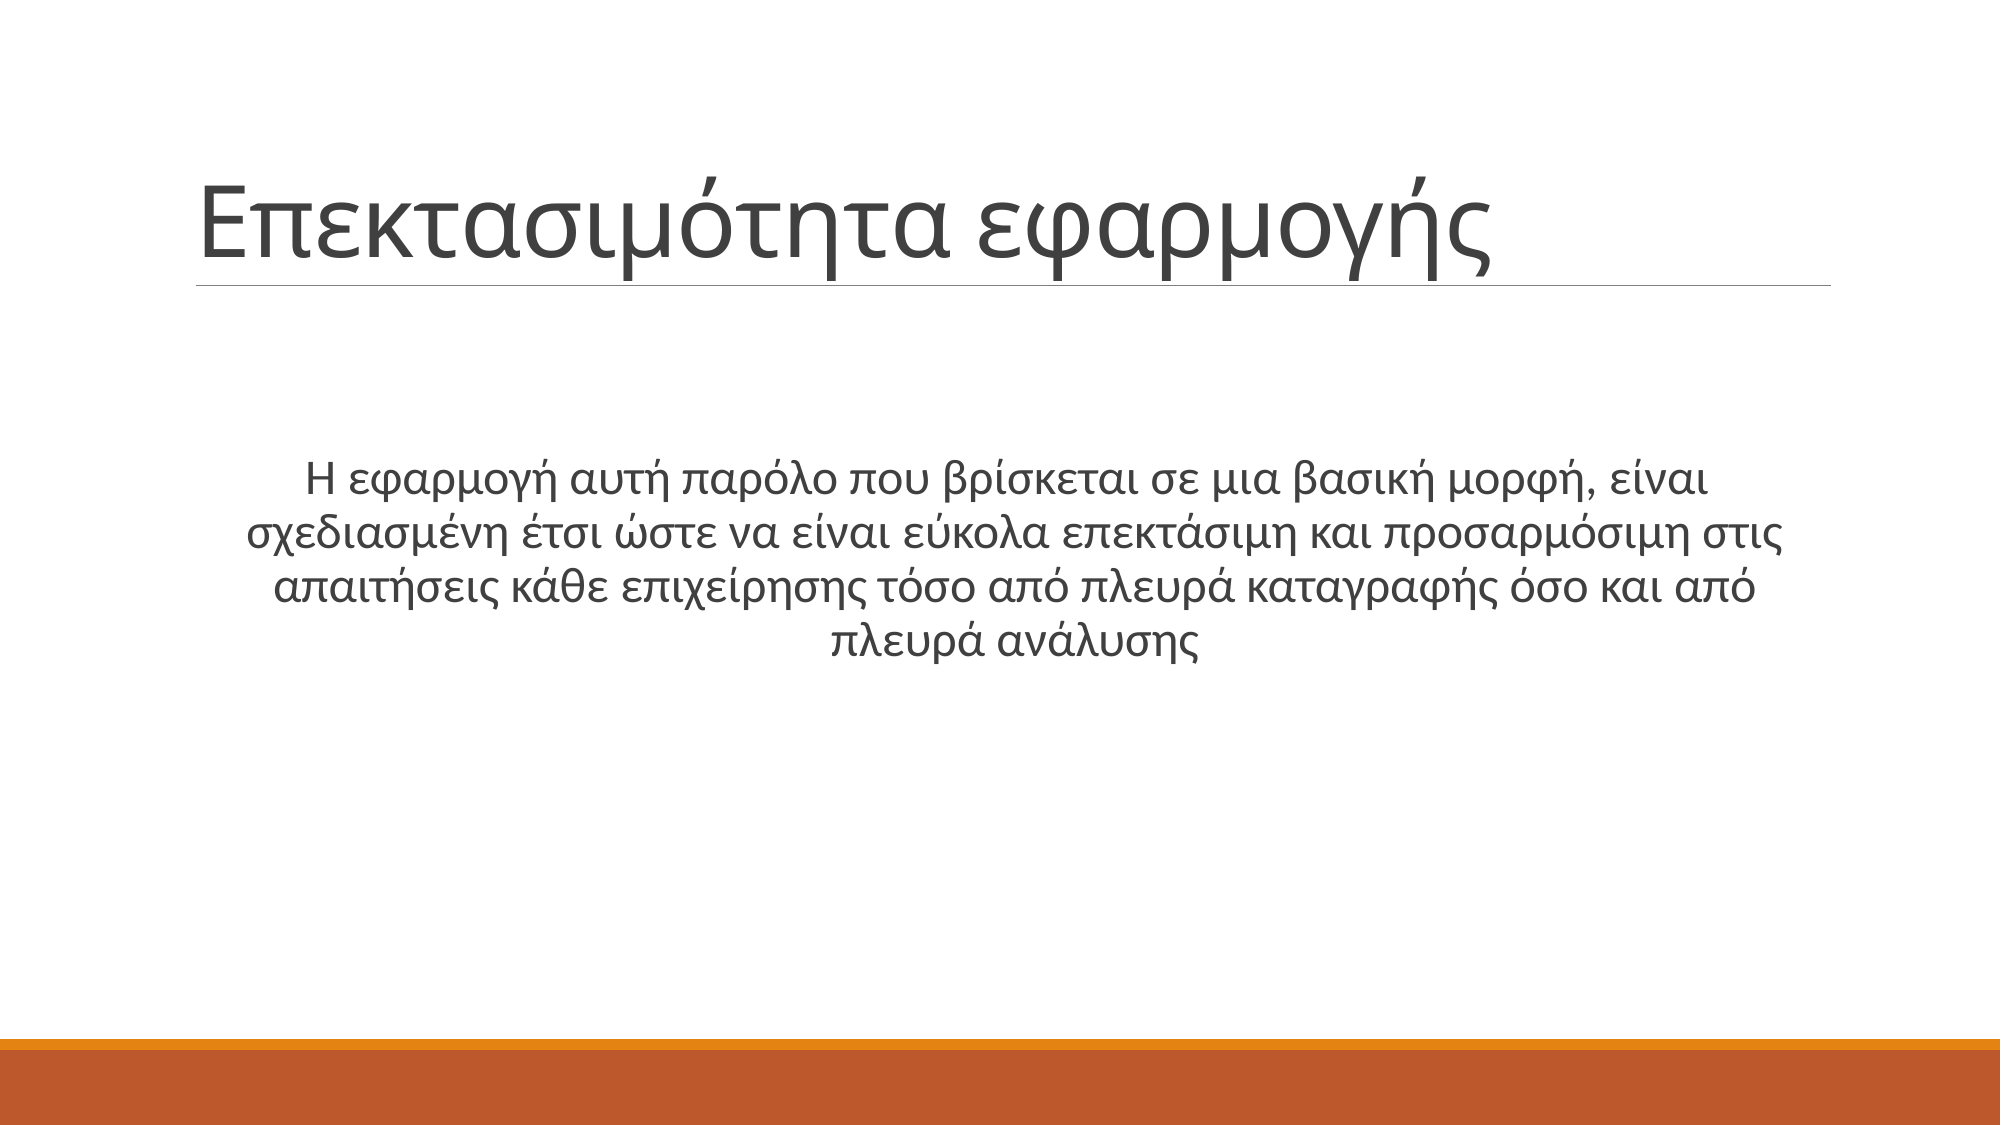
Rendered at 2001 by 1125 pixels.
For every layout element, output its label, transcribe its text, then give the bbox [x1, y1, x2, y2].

title Επεκτασιμότητα εφαρμογής [180, 47, 1831, 286]
list Η εφαρμογή αυτή παρόλο που βρίσκεται σε μια βασική μορφή, είναι σχεδιασμένη έτσι ώστε να είναι εύκολα επεκτάσιμη και προσαρμόσιμη στις απαιτήσεις κάθε επιχείρησης τόσο από πλευρά καταγραφής όσο και από πλευρά ανάλυσης [174, 443, 1825, 682]
